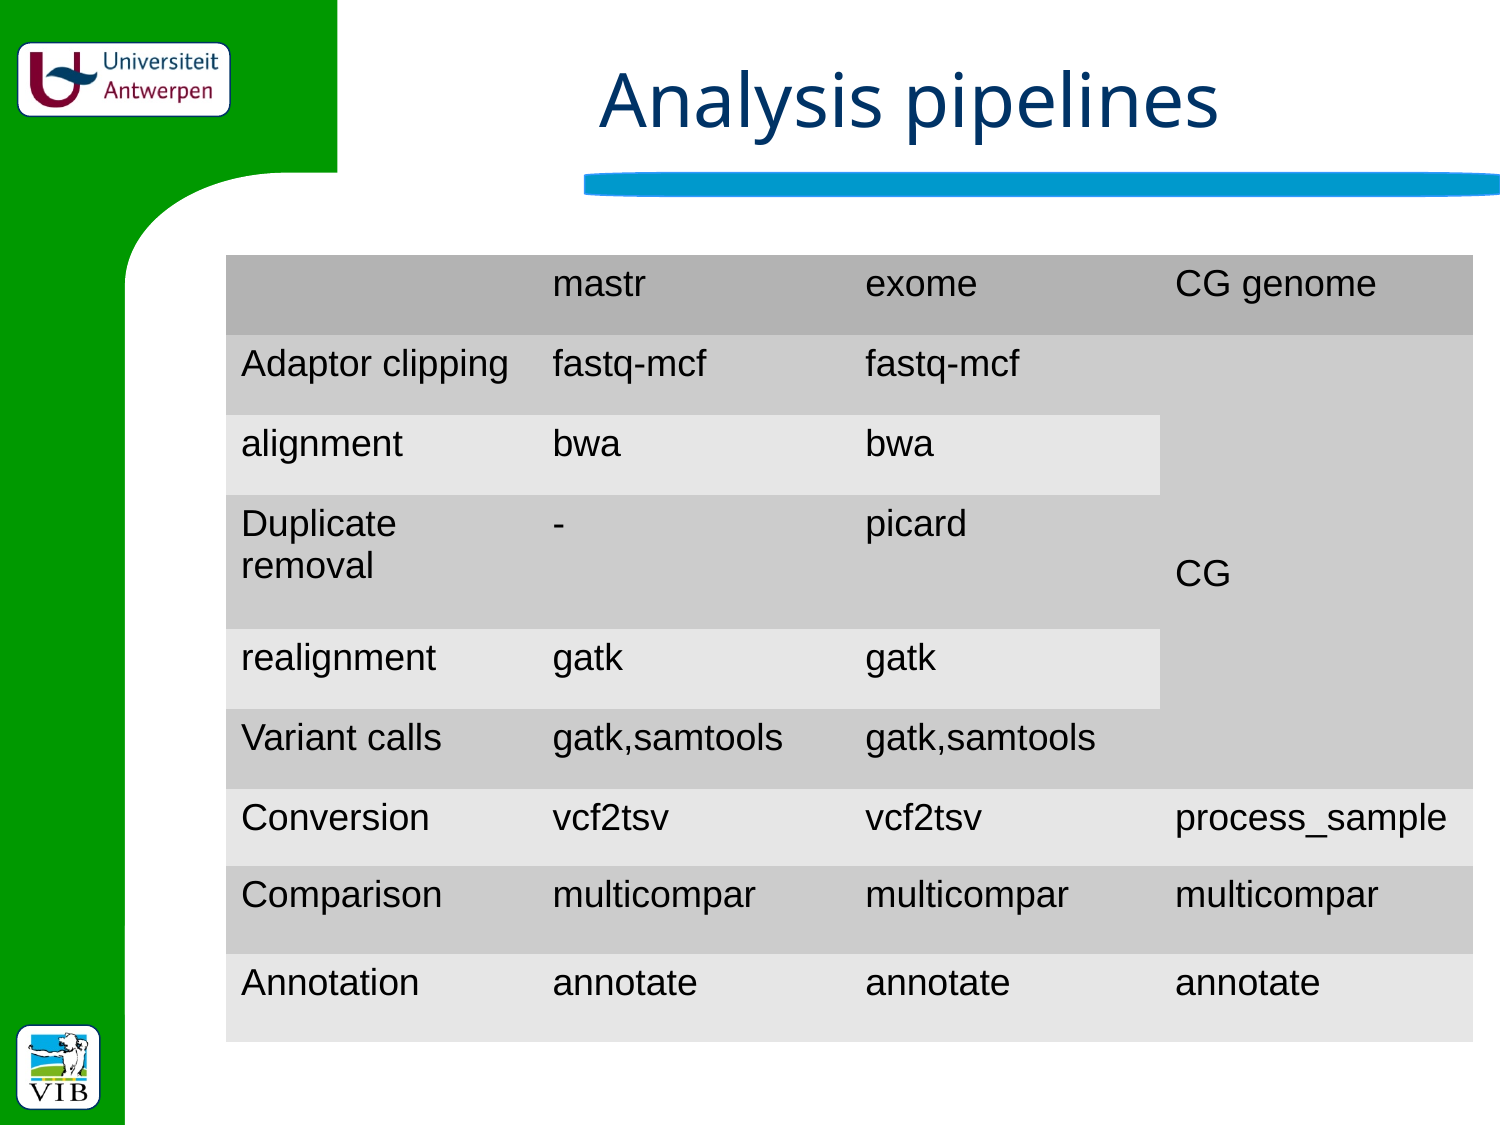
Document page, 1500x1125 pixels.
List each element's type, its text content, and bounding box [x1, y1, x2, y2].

table_cell annotate [851, 954, 1160, 1042]
table_cell gatk,samtools [851, 709, 1160, 789]
table_cell multicompar [538, 866, 851, 954]
title Analysis pipelines [584, 0, 1500, 195]
table_cell bwa [538, 415, 851, 495]
table_cell gatk,samtools [538, 709, 851, 789]
table_cell Duplicate removal [226, 495, 538, 629]
table_cell Variant calls [226, 709, 538, 789]
table_cell realignment [226, 629, 538, 709]
table_cell bwa [851, 415, 1160, 495]
table_cell alignment [226, 415, 538, 495]
picture [25, 1029, 91, 1107]
table_header CG genome [1160, 255, 1473, 335]
table_header mastr [538, 255, 851, 335]
table_cell annotate [538, 954, 851, 1042]
table_cell Annotation [226, 954, 538, 1042]
table_header exome [851, 255, 1160, 335]
picture [25, 47, 223, 112]
table_cell picard [851, 495, 1160, 629]
table_cell fastq-mcf [851, 335, 1160, 415]
table_header [226, 255, 538, 335]
table_cell multicompar [851, 866, 1160, 954]
table_cell gatk [538, 629, 851, 709]
table_cell CG [1160, 335, 1473, 789]
table_cell Comparison [226, 866, 538, 954]
table_cell fastq-mcf [538, 335, 851, 415]
table_cell annotate [1160, 954, 1473, 1042]
table_cell Conversion [226, 789, 538, 866]
table_cell vcf2tsv [851, 789, 1160, 866]
table_cell process_sample [1160, 789, 1473, 866]
table_cell Adaptor clipping [226, 335, 538, 415]
table_cell - [538, 495, 851, 629]
table_cell gatk [851, 629, 1160, 709]
table_cell multicompar [1160, 866, 1473, 954]
table_cell vcf2tsv [538, 789, 851, 866]
